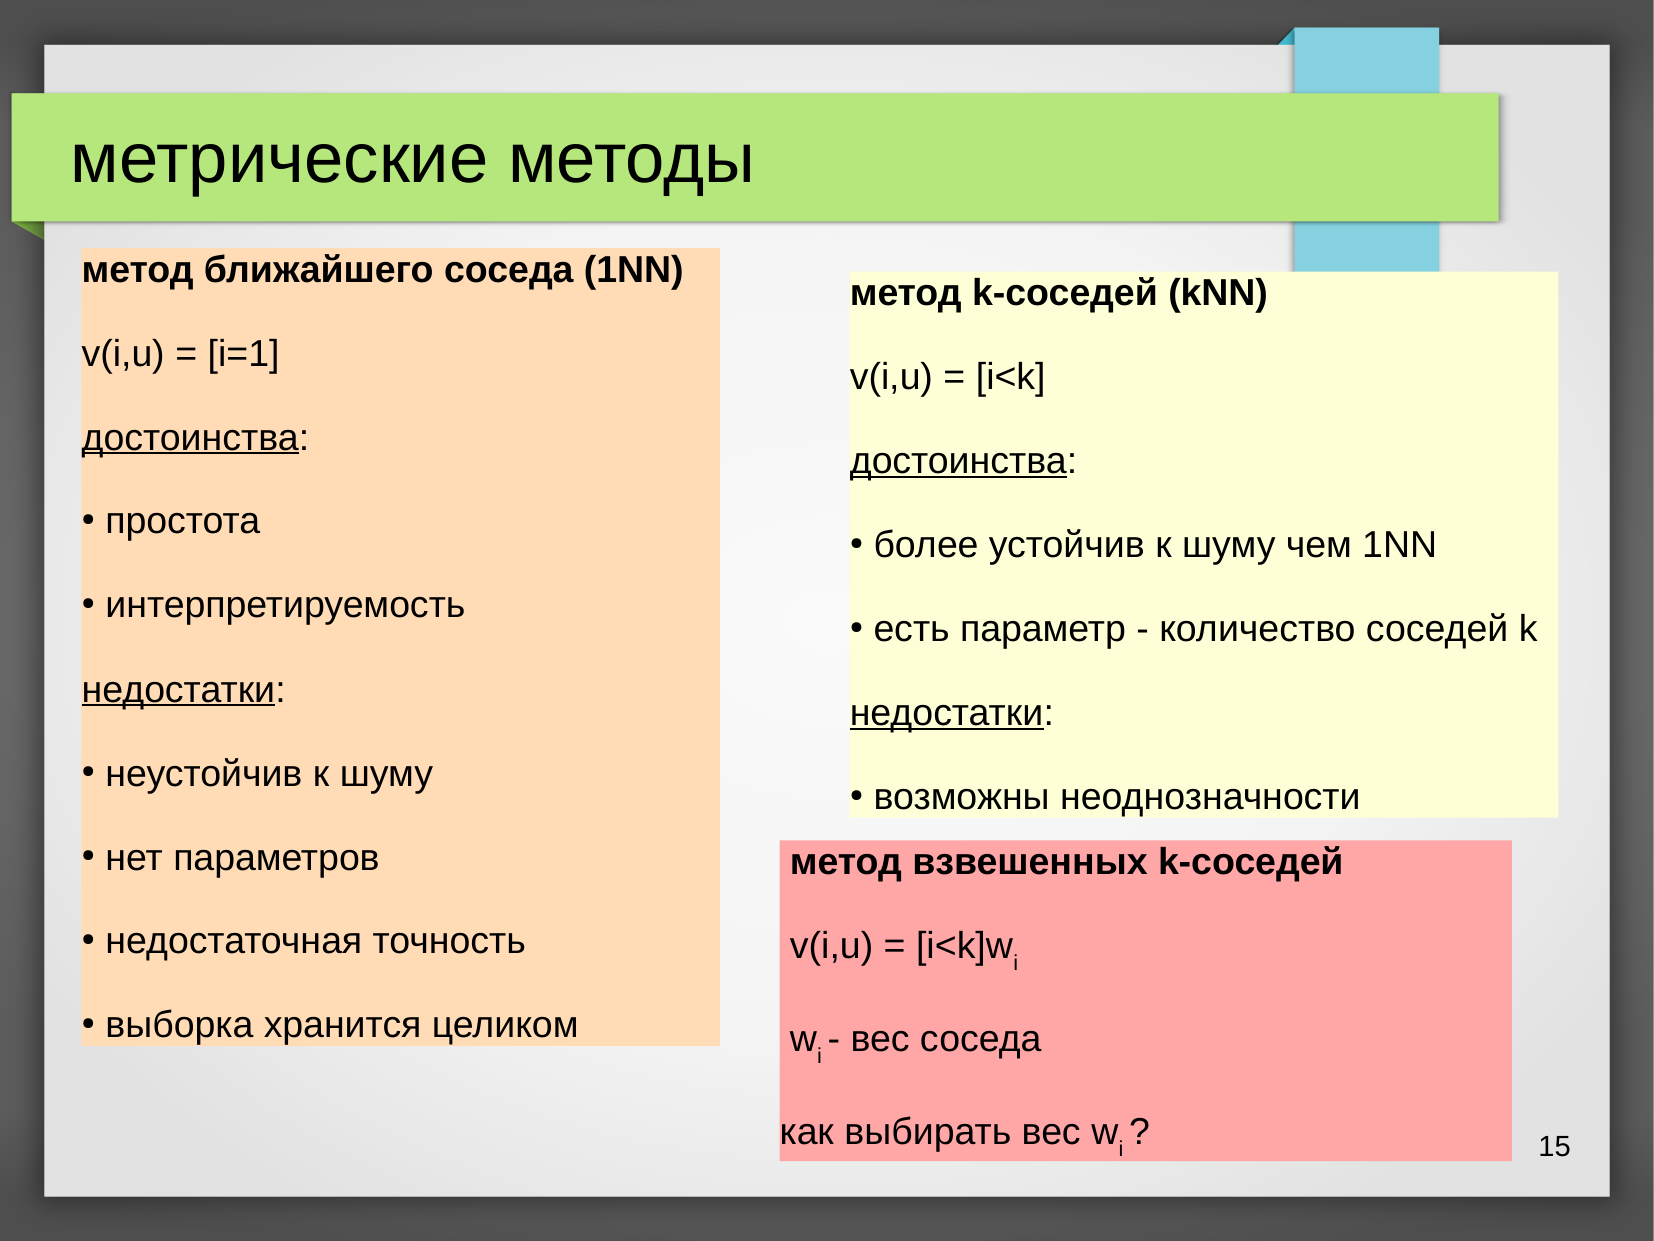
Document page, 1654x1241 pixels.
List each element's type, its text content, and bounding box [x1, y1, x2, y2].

text_box метод взвешенных k-соседей v(i,u) = [i<k]wi wi - вес соседа как выбирать вес wi ? [779, 840, 1512, 1162]
title метрические методы [70, 118, 1205, 199]
text_box метод ближайшего соседа (1NN) v(i,u) = [i=1] достоинства: простота интерпретируемость недостатки: неустойчив к шуму нет параметров недостаточная точность выборка хранится целиком [81, 248, 720, 1046]
text_box метод k-соседей (kNN) v(i,u) = [i<k] достоинства: более устойчив к шуму чем 1NN есть параметр - количество соседей k недостатки: возможны неоднозначности [849, 271, 1559, 818]
picture [0, 0, 1654, 1241]
